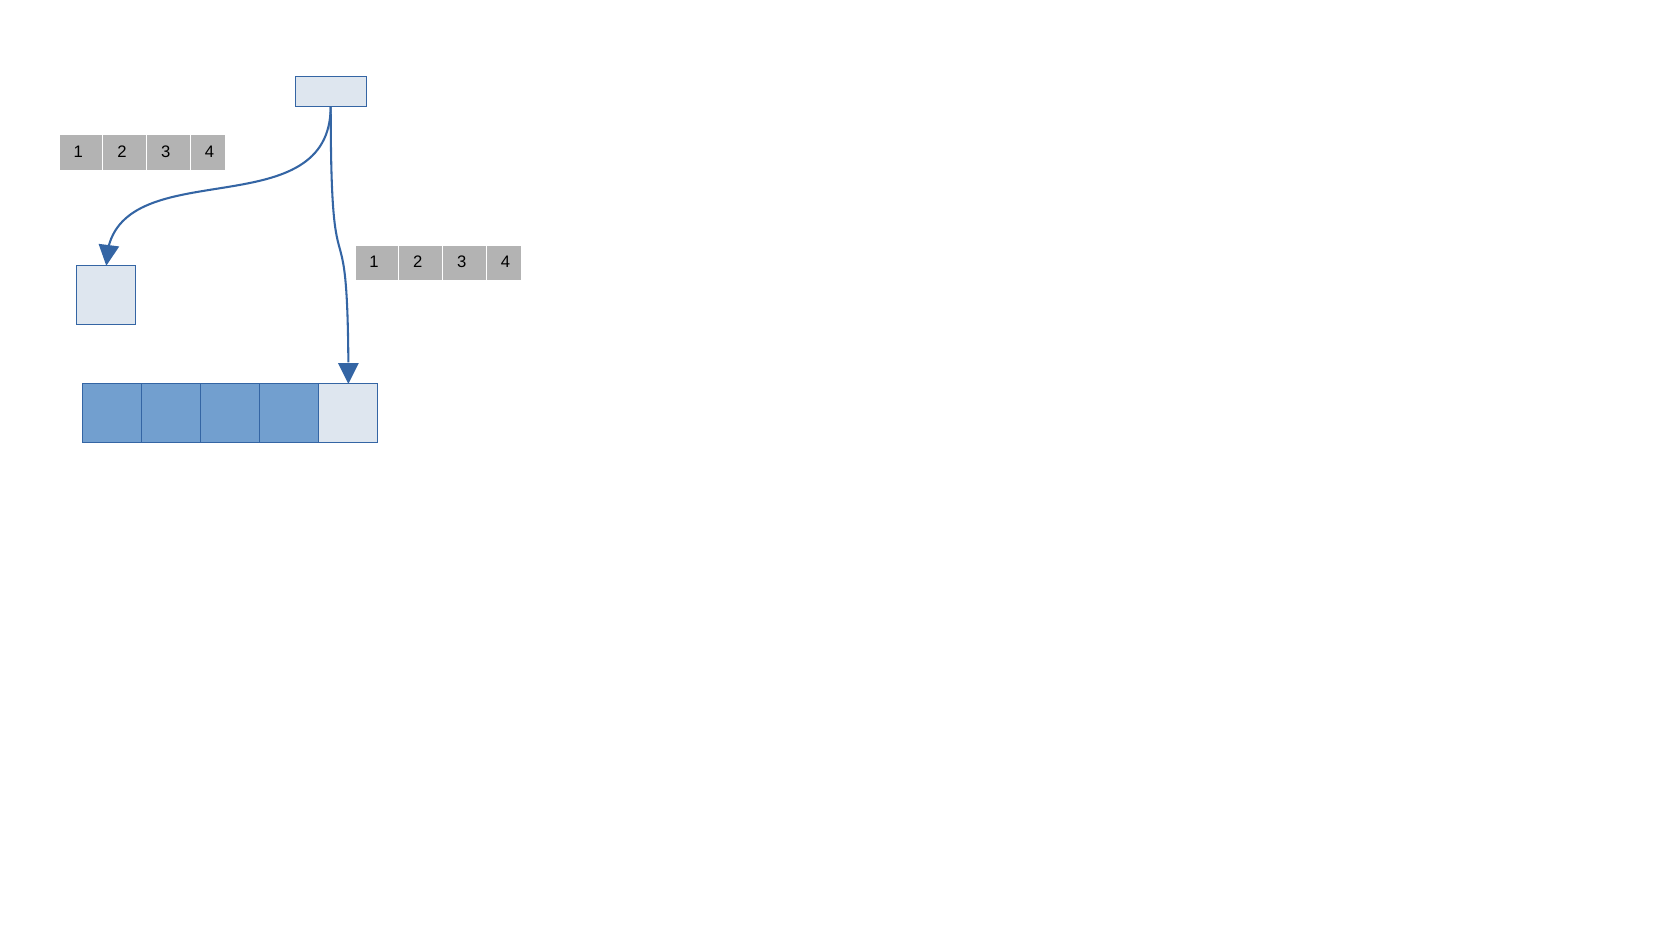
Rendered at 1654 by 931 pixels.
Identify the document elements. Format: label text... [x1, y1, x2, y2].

table_header 1 [356, 246, 398, 280]
table_header 4 [487, 246, 521, 280]
table_header 2 [399, 246, 442, 280]
table_header 2 [103, 135, 146, 170]
table_header 4 [191, 135, 225, 170]
table_header 3 [147, 135, 190, 170]
text_box [76, 265, 136, 325]
text_box [295, 76, 367, 107]
table_header 1 [60, 135, 102, 170]
text_box [82, 383, 378, 443]
table_header 3 [443, 246, 486, 280]
